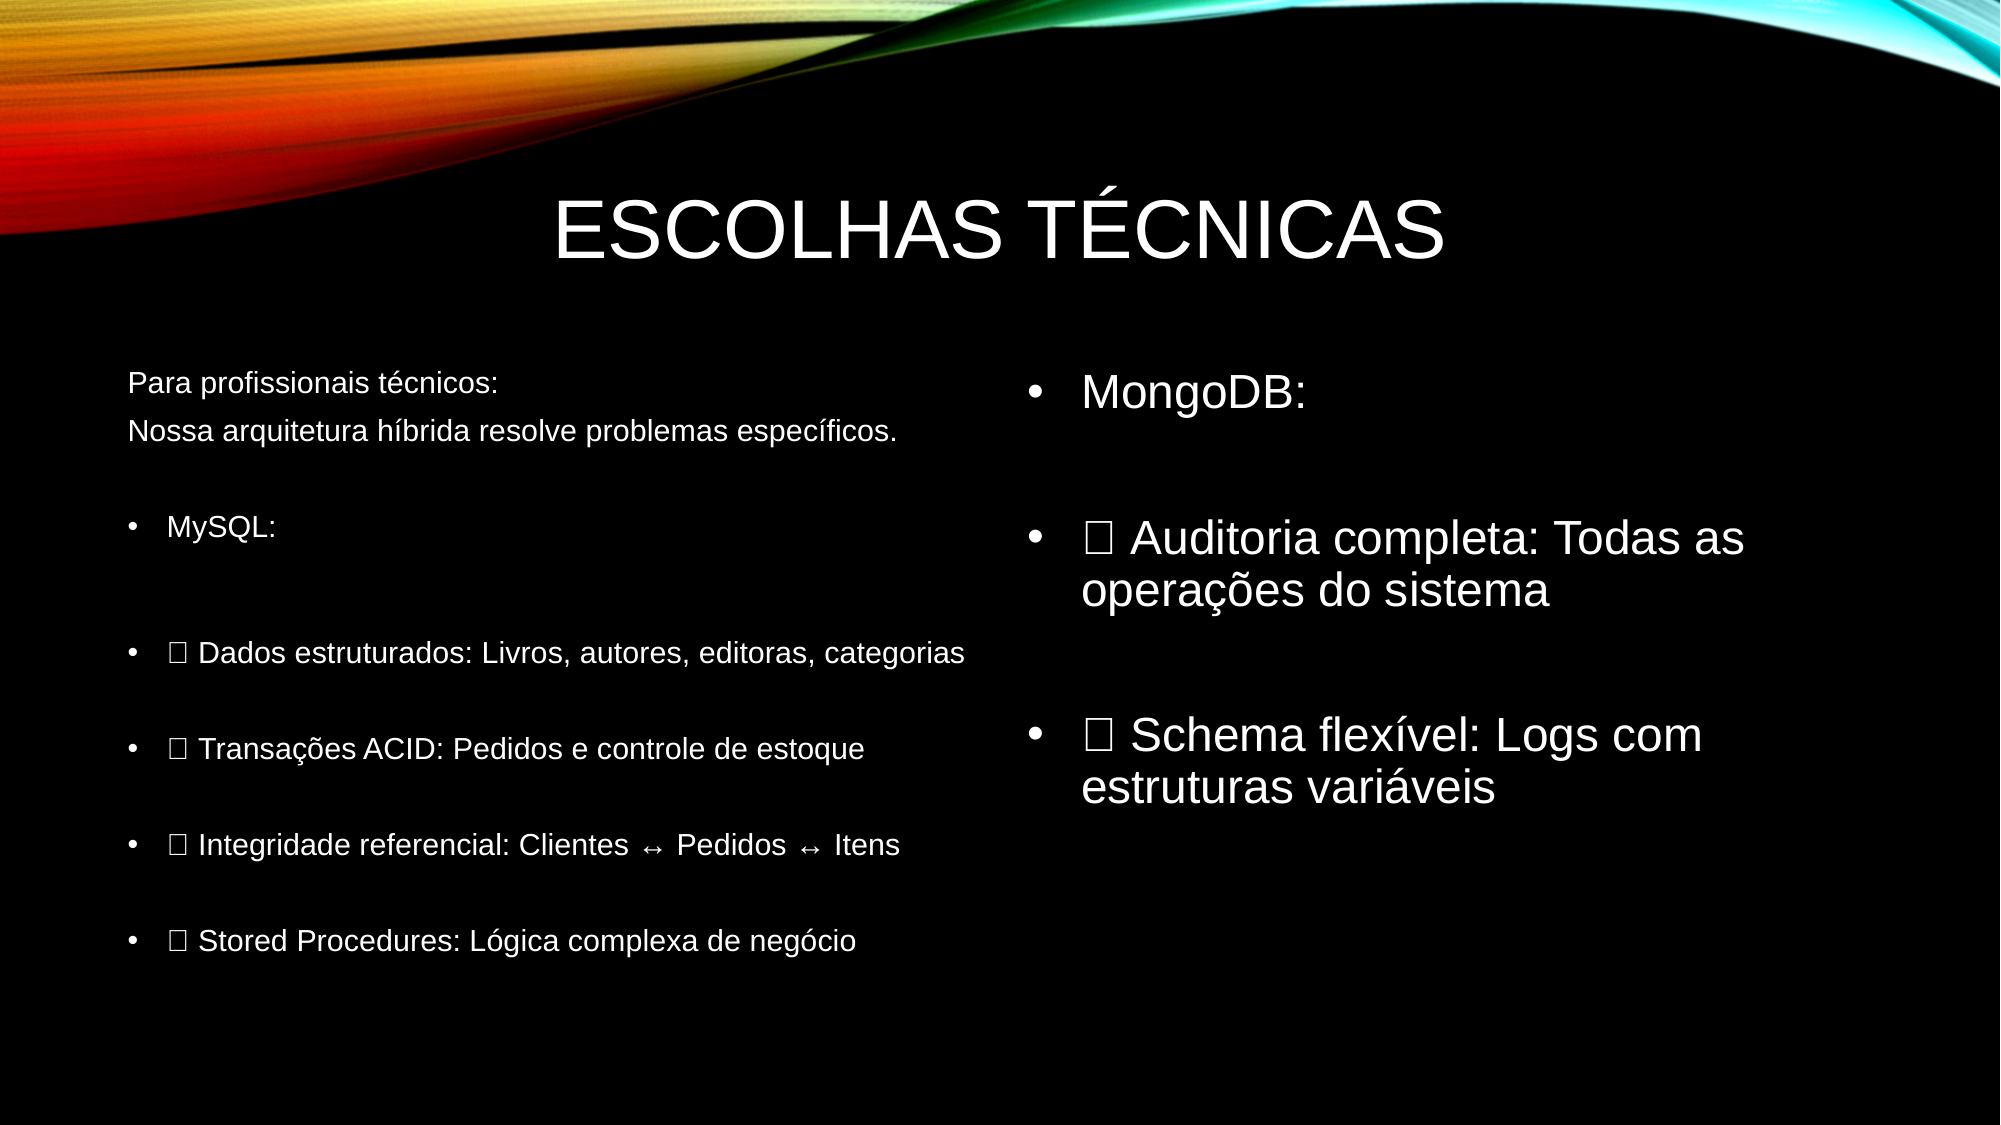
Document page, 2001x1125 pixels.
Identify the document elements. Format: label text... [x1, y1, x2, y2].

picture [0, 0, 2000, 237]
list Para profissionais técnicos: Nossa arquitetura híbrida resolve problemas específicos. MySQL: ✅ Dados estruturados: Livros, autores, editoras, categorias ✅ Transações ACID: Pedidos e controle de estoque ✅ Integridade referencial: Clientes ↔ Pedidos ↔ Itens ✅ Stored Procedures: Lógica complexa de negócio [112, 360, 988, 1021]
title ESCOLHAS TÉCNICAS [112, 125, 1888, 338]
list MongoDB: ✅ Auditoria completa: Todas as operações do sistema ✅ Schema flexível: Logs com estruturas variáveis [1012, 360, 1888, 1021]
